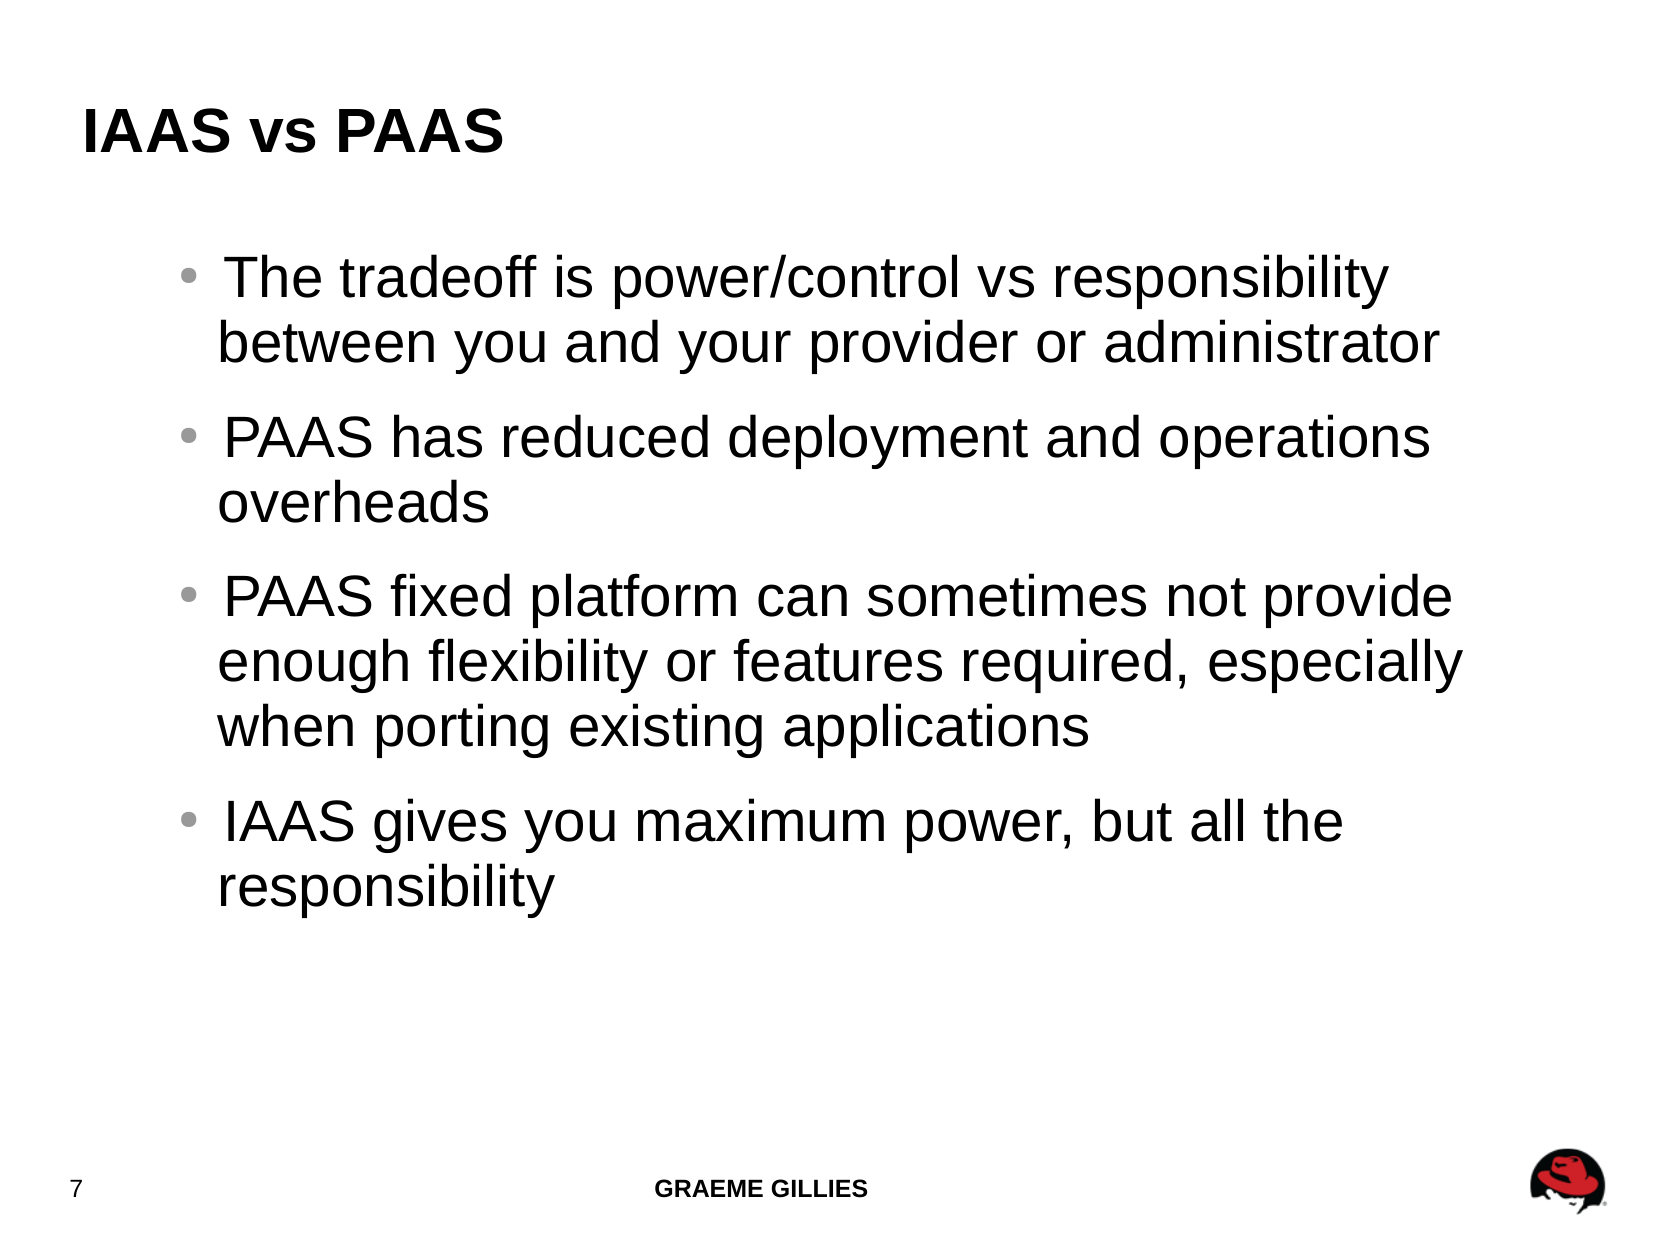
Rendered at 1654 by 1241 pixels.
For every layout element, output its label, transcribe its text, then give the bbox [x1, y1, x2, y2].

title IAAS vs PAAS [82, 37, 1571, 226]
picture [1529, 1146, 1613, 1224]
list The tradeoff is power/control vs responsibility between you and your provider or administrator PAAS has reduced deployment and operations overheads PAAS fixed platform can sometimes not provide enough flexibility or features required, especially when porting existing applications IAAS gives you maximum power, but all the responsibility [86, 244, 1576, 1039]
